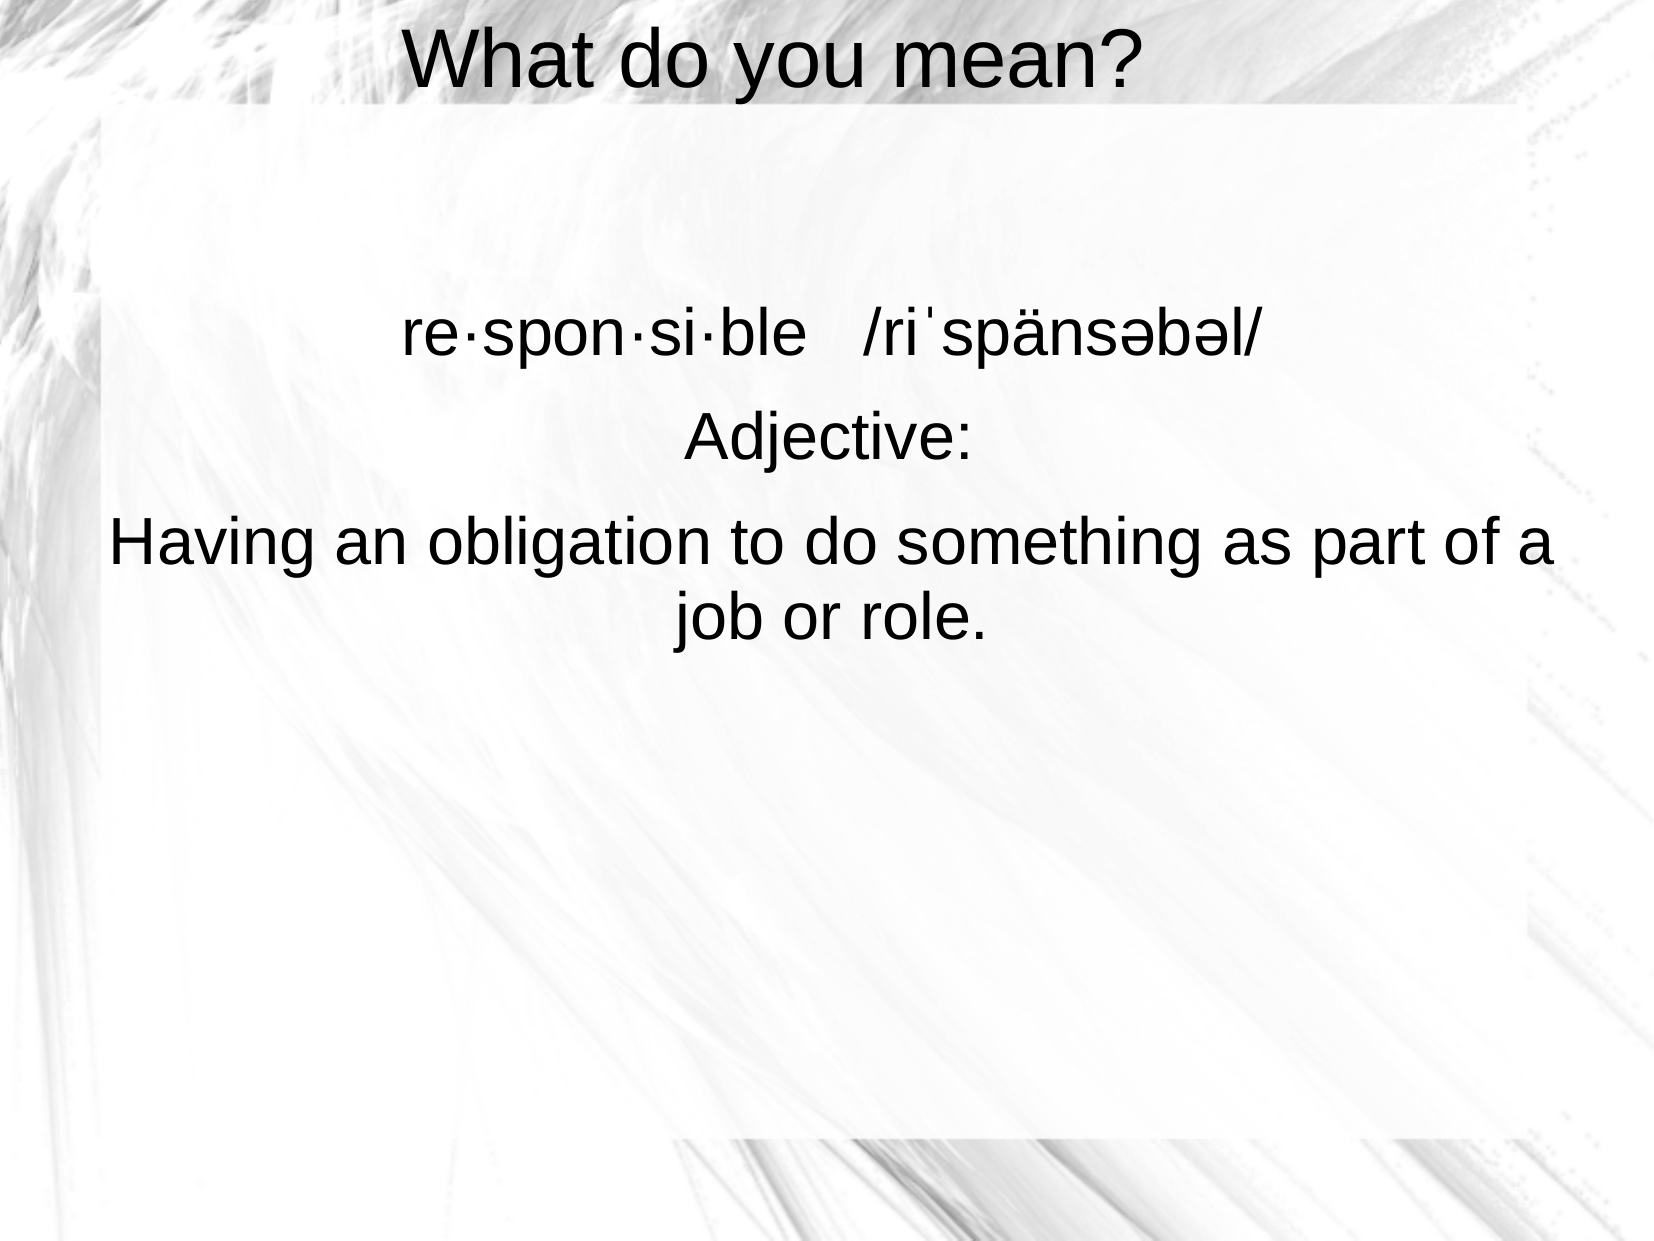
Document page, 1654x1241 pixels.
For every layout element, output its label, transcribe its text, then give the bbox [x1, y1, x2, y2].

picture [0, 0, 1654, 1241]
list re·spon·si·ble /riˈspänsəbəl/ Adjective: Having an obligation to do something as part of a job or role. [88, 295, 1577, 1114]
title What do you mean? [29, 0, 1518, 119]
